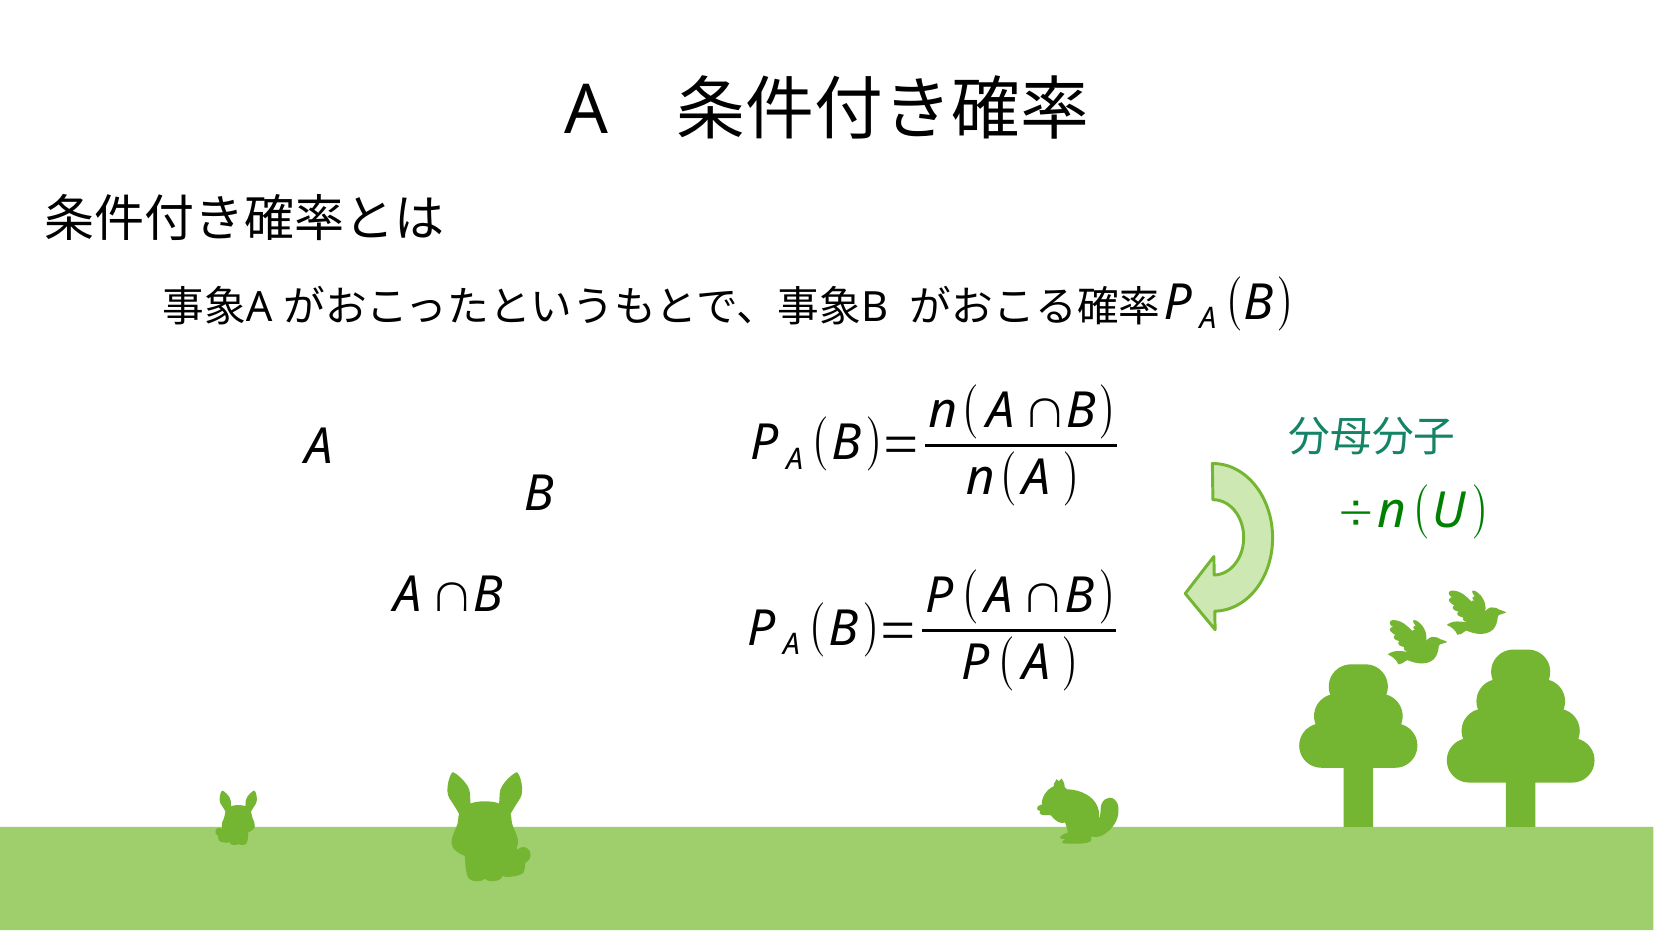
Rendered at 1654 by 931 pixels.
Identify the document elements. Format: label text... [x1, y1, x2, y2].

chart [1157, 274, 1300, 336]
picture [88, 442, 680, 768]
chart [1328, 482, 1494, 542]
chart [744, 381, 1126, 509]
title A 条件付き確率 [29, 29, 1625, 171]
chart [383, 573, 511, 621]
text_box 条件付き確率とは [29, 171, 1625, 259]
text_box 事象A がおこったというもとで、事象B がおこる確率 [147, 265, 1270, 342]
text_box 分母分子 [1273, 395, 1481, 471]
chart [517, 472, 562, 519]
chart [740, 566, 1125, 694]
chart [295, 426, 349, 473]
text_box [1185, 463, 1273, 630]
